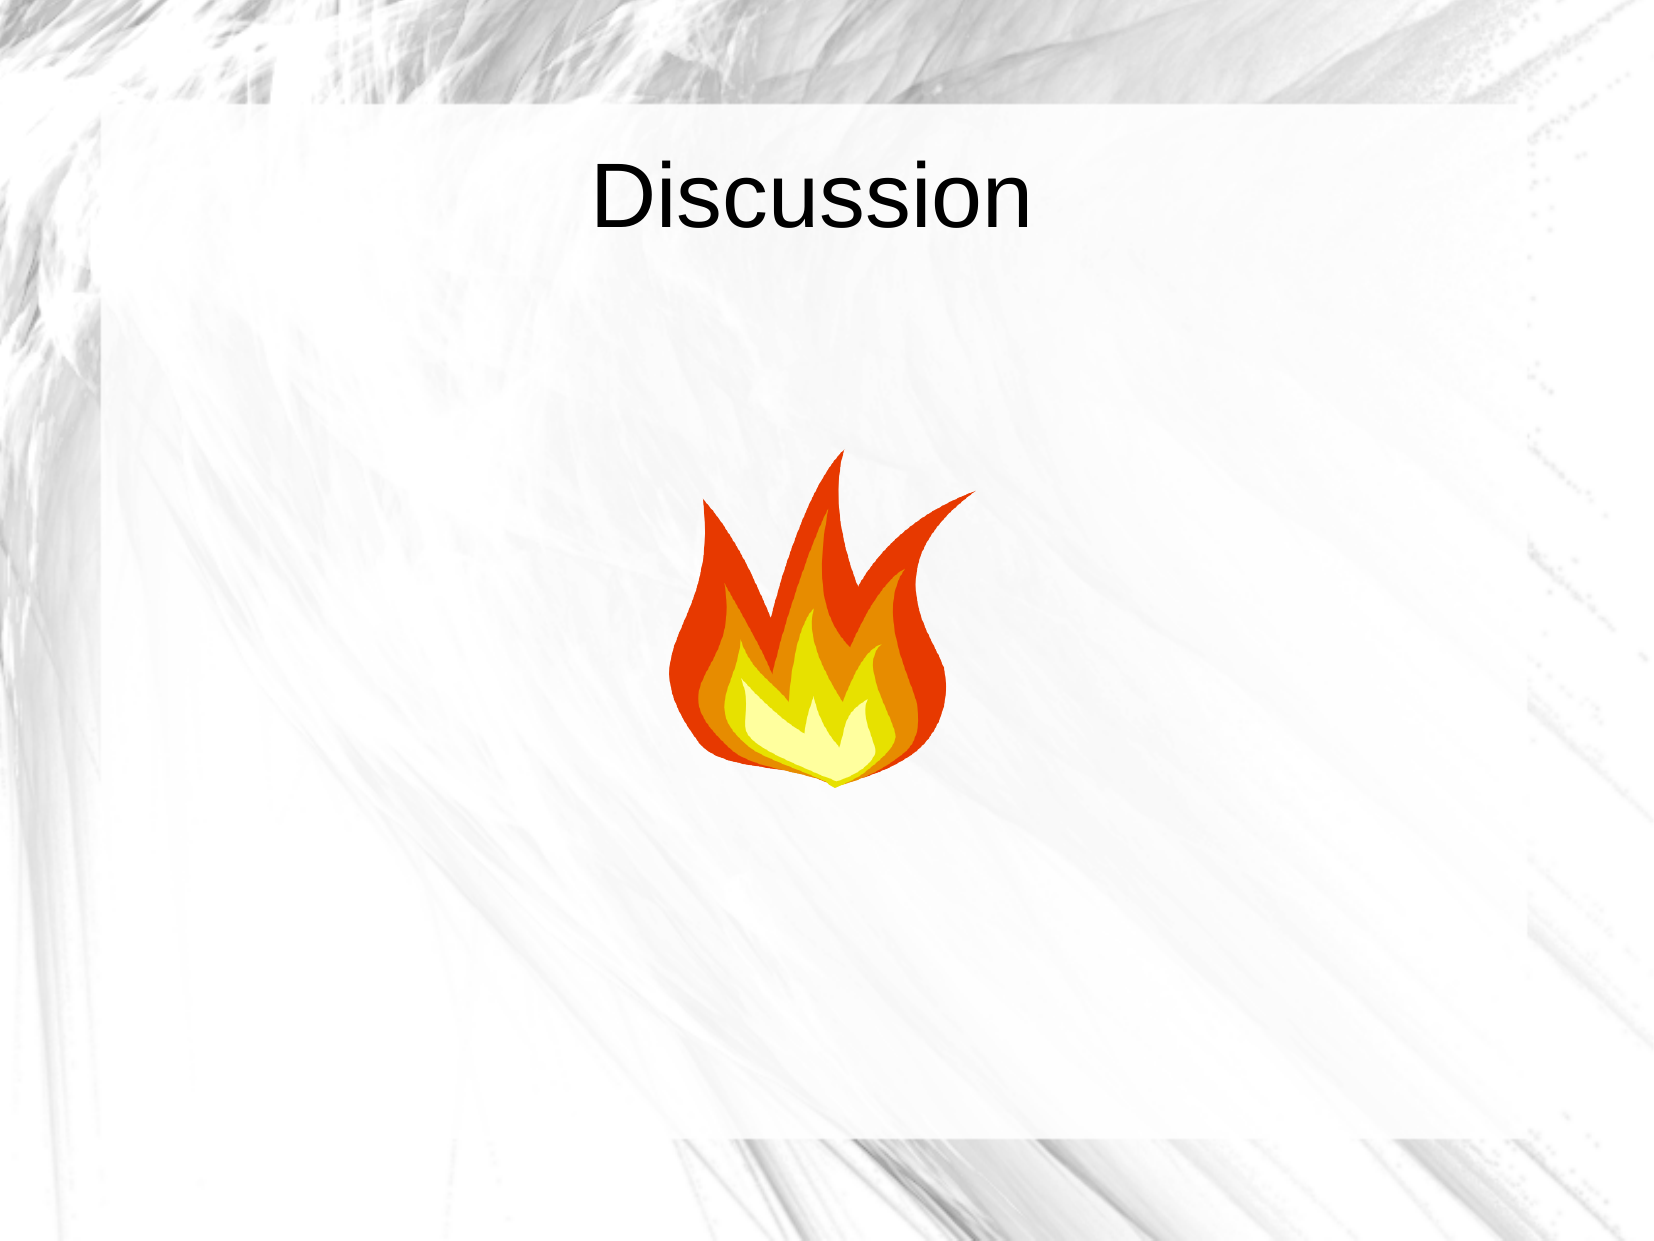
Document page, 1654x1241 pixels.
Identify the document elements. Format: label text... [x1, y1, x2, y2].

title Discussion [118, 112, 1506, 281]
picture [0, 0, 1654, 1241]
